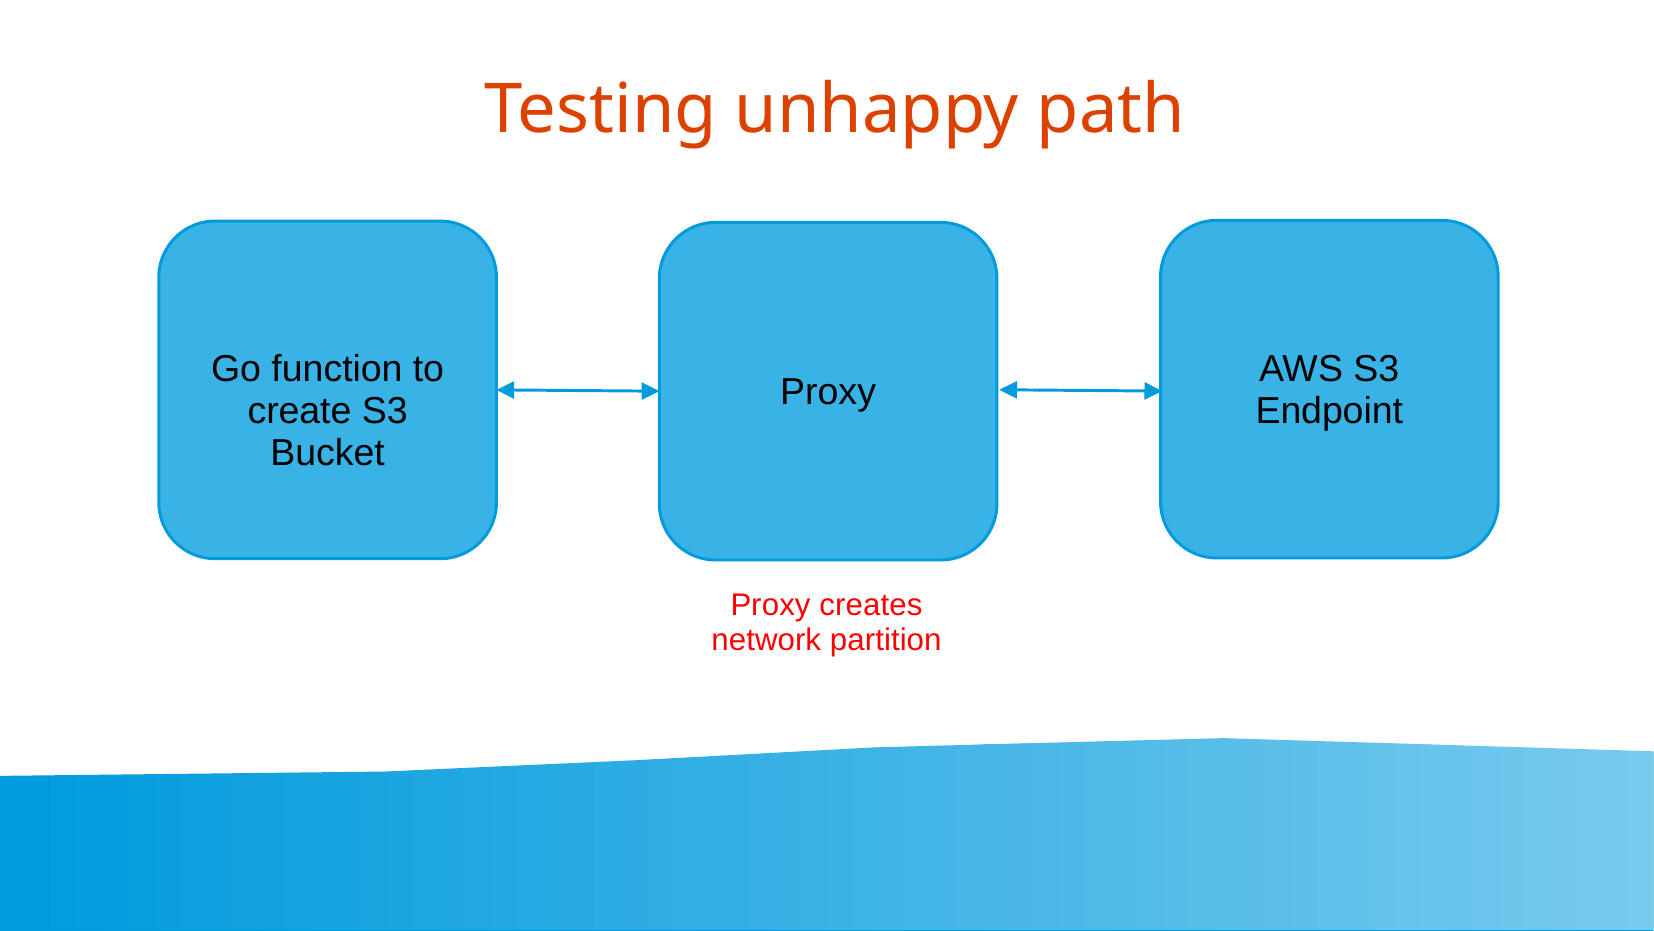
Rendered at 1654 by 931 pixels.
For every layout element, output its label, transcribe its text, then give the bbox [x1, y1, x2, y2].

title Testing unhappy path [96, 17, 1573, 195]
text_box Proxy creates network partition [693, 579, 960, 664]
text_box AWS S3 Endpoint [1160, 220, 1499, 559]
text_box Proxy [659, 222, 997, 561]
text_box Go function to create S3 Bucket [158, 221, 497, 559]
